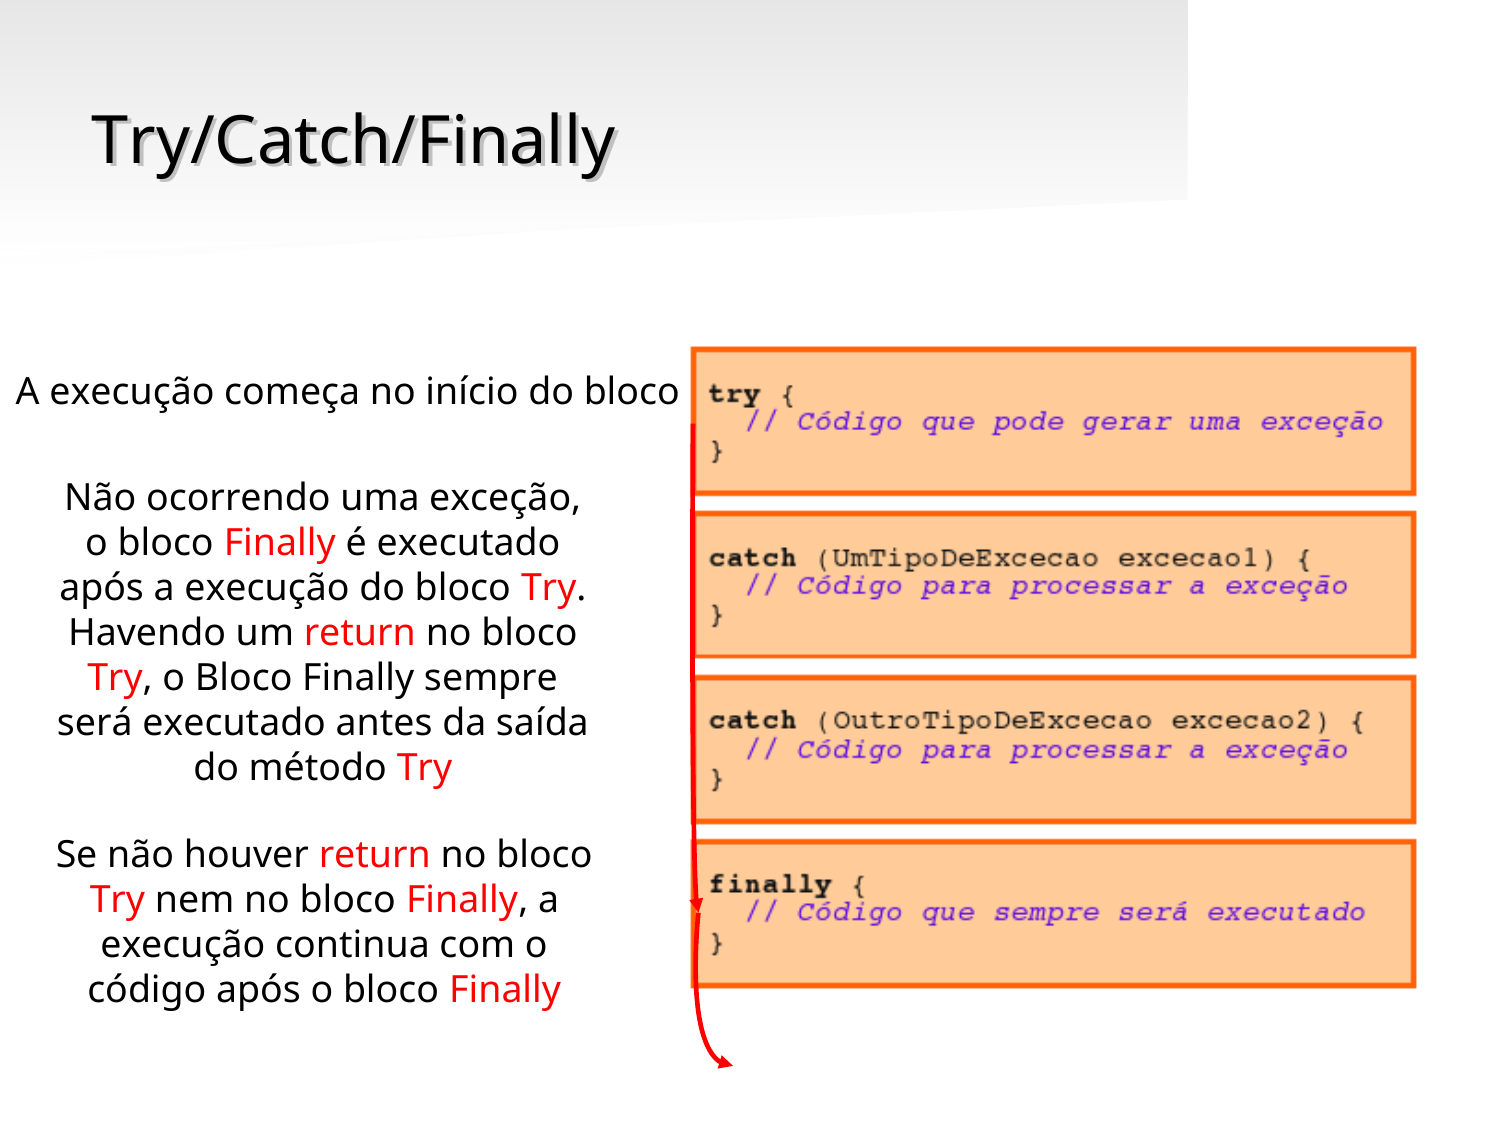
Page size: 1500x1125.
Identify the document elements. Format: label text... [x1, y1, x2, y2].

text_box Não ocorrendo uma exceção, o bloco Finally é executado após a execução do bloco Try. Havendo um return no bloco Try, o Bloco Finally sempre será executado antes da saída do método Try [38, 465, 608, 758]
title Try/Catch/Finally [76, 42, 1427, 231]
text_box Se não houver return no bloco Try nem no bloco Finally, a execução continua com o código após o bloco Finally [34, 822, 615, 1053]
picture [682, 336, 1426, 998]
text_box A execução começa no início do bloco [0, 359, 696, 420]
